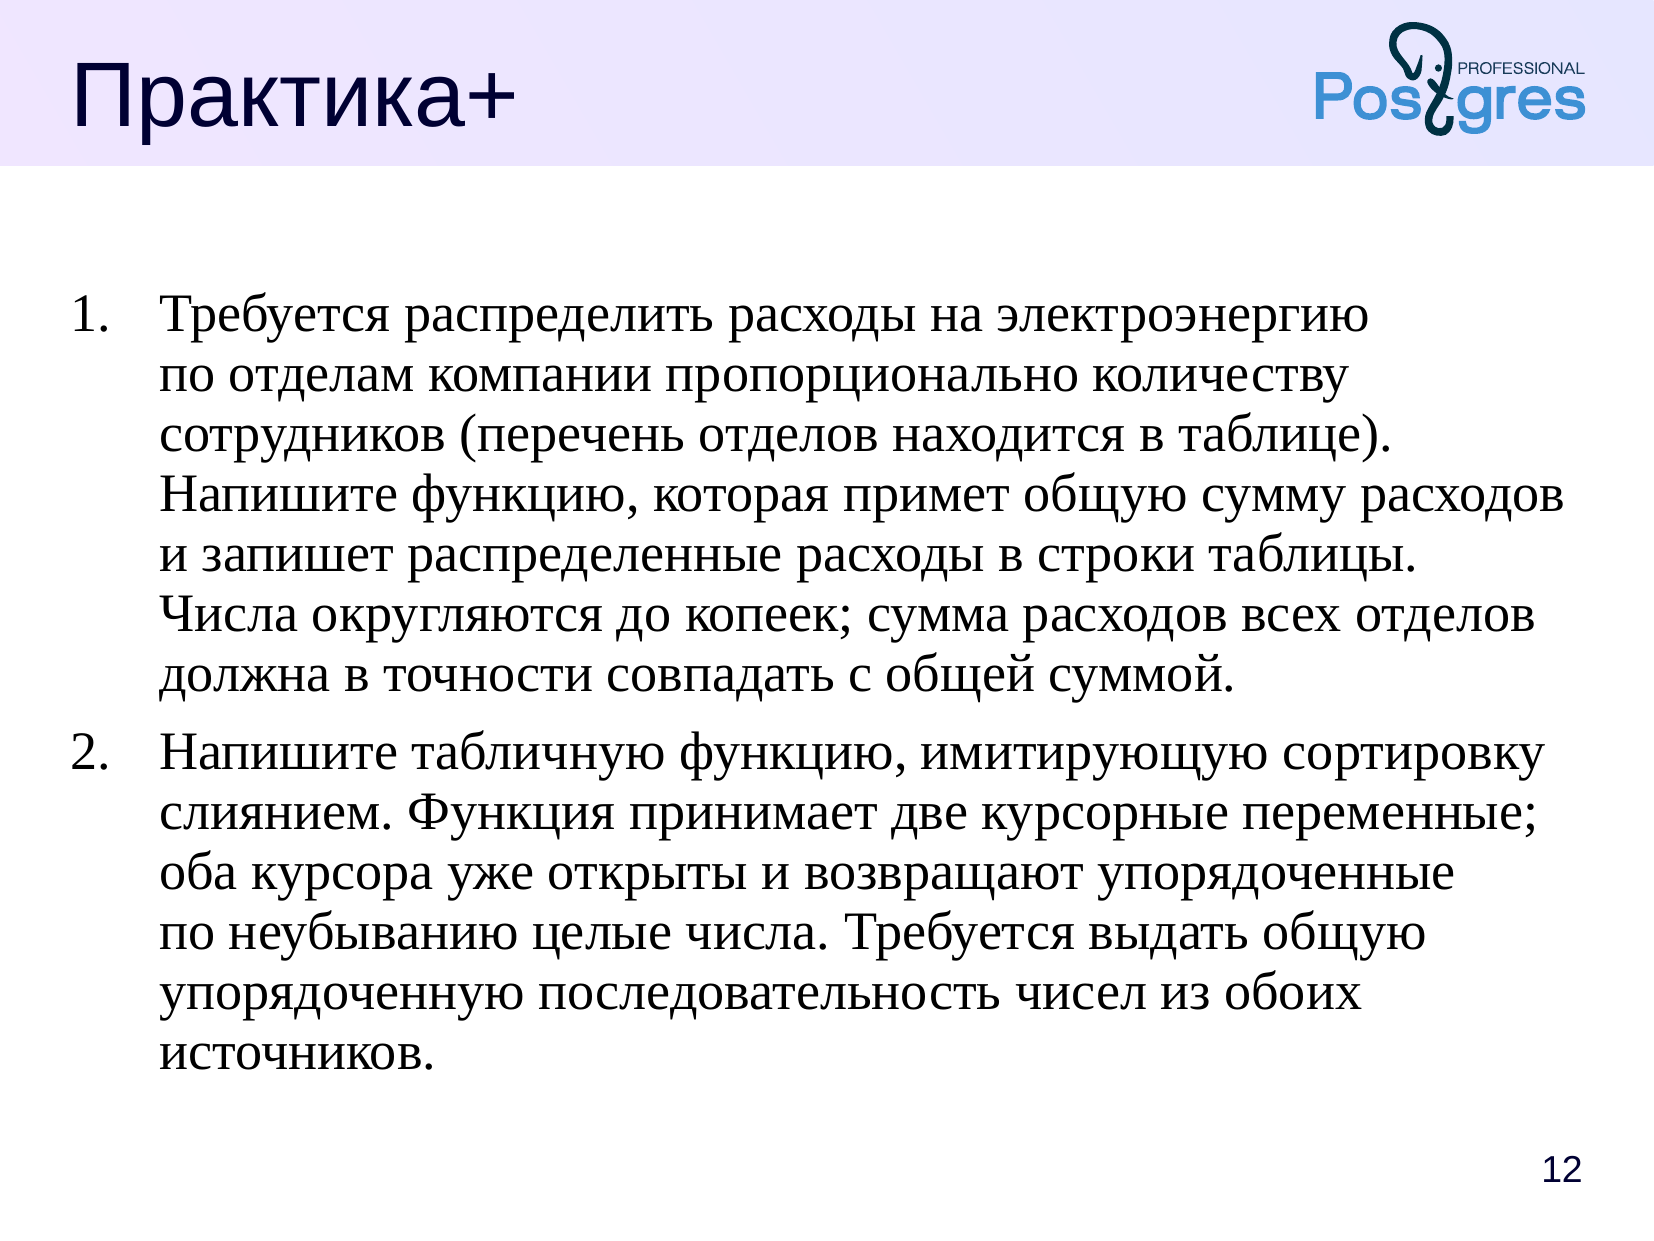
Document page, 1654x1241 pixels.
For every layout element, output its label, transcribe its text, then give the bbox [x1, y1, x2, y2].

title Практика+ [70, 43, 1241, 147]
list Требуется распределить расходы на электроэнергию по отделам компании пропорционально количеству сотрудников (перечень отделов находится в таблице). Напишите функцию, которая примет общую сумму расходов и запишет распределенные расходы в строки таблицы. Числа округляются до копеек; сумма расходов всех отделов должна в точности совпадать с общей суммой. Напишите табличную функцию, имитирующую сортировку слиянием. Функция принимает две курсорные переменные; оба курсора уже открыты и возвращают упорядоченные по неубыванию целые числа. Требуется выдать общую упорядоченную последовательность чисел из обоих источников. [70, 283, 1583, 1134]
